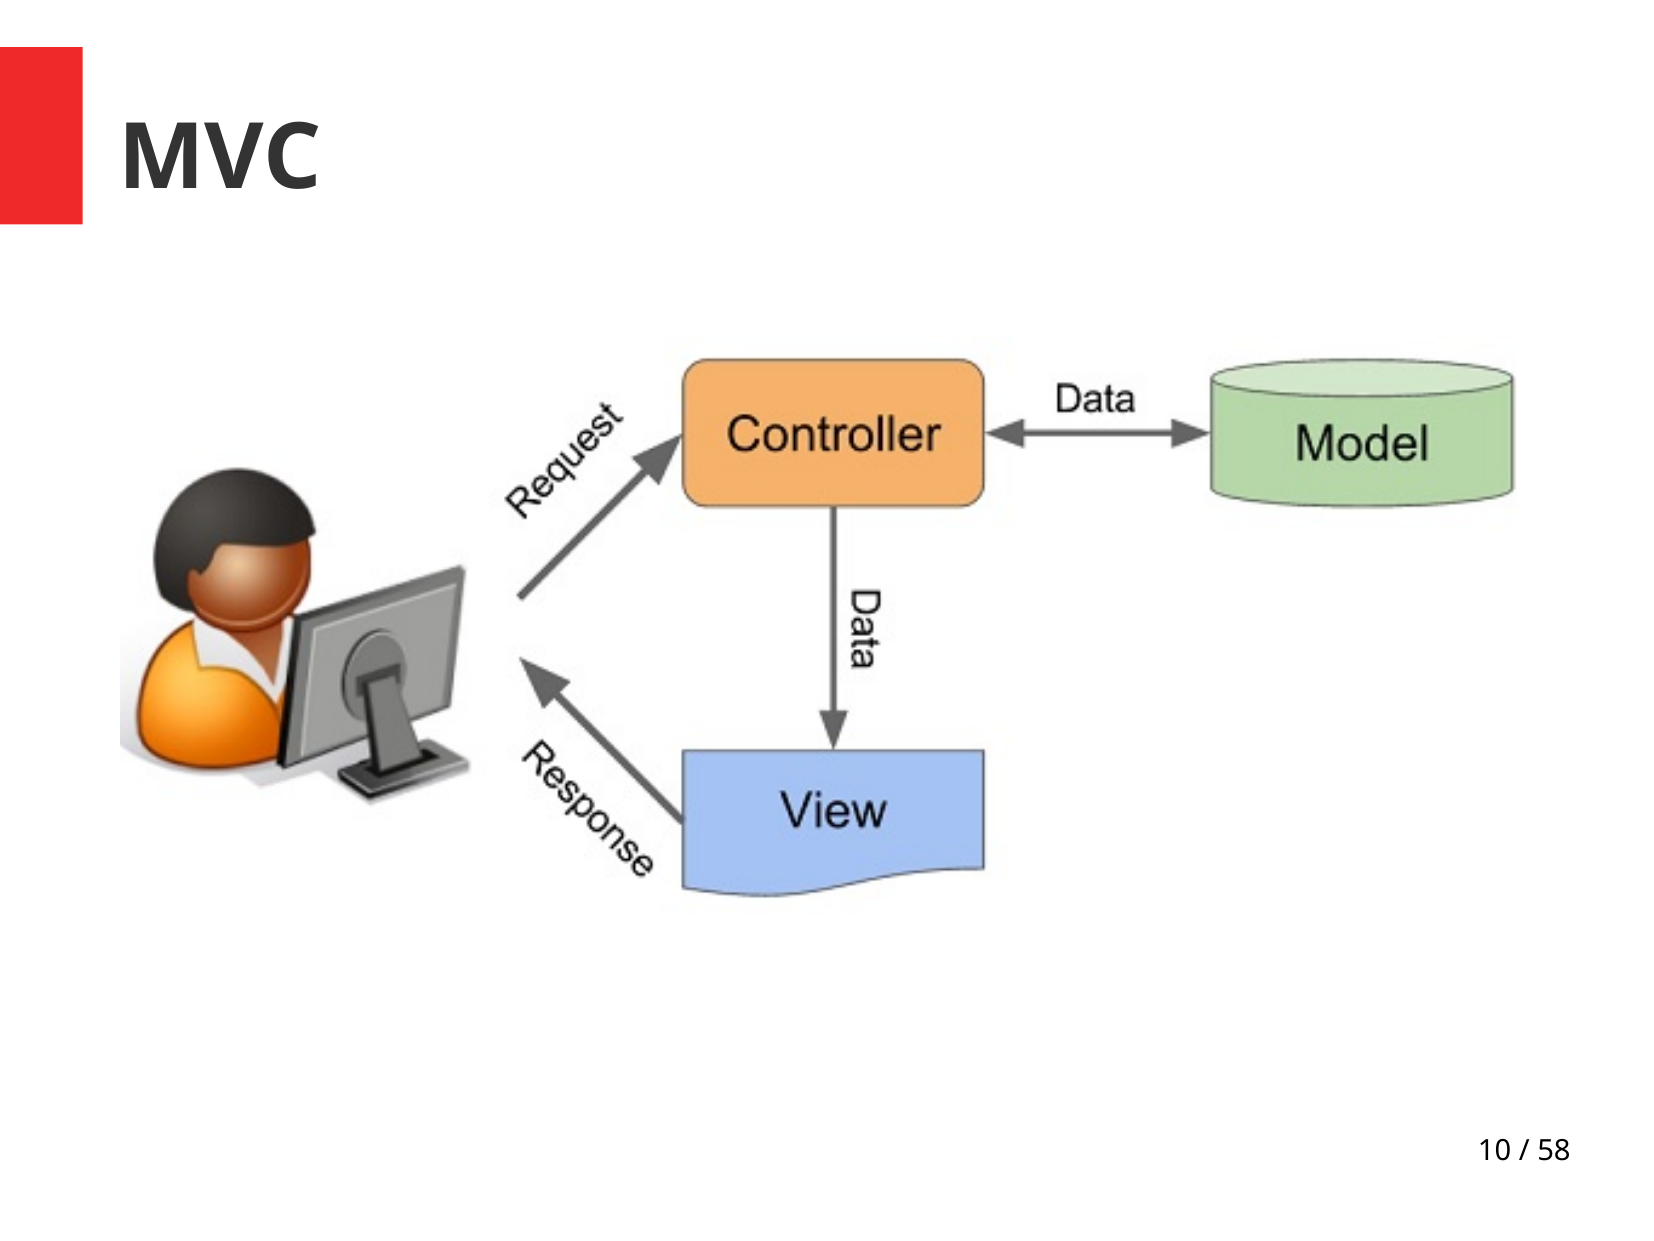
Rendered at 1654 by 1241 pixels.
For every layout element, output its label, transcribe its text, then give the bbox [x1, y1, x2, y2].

picture [120, 335, 1538, 916]
title MVC [118, 49, 1571, 257]
